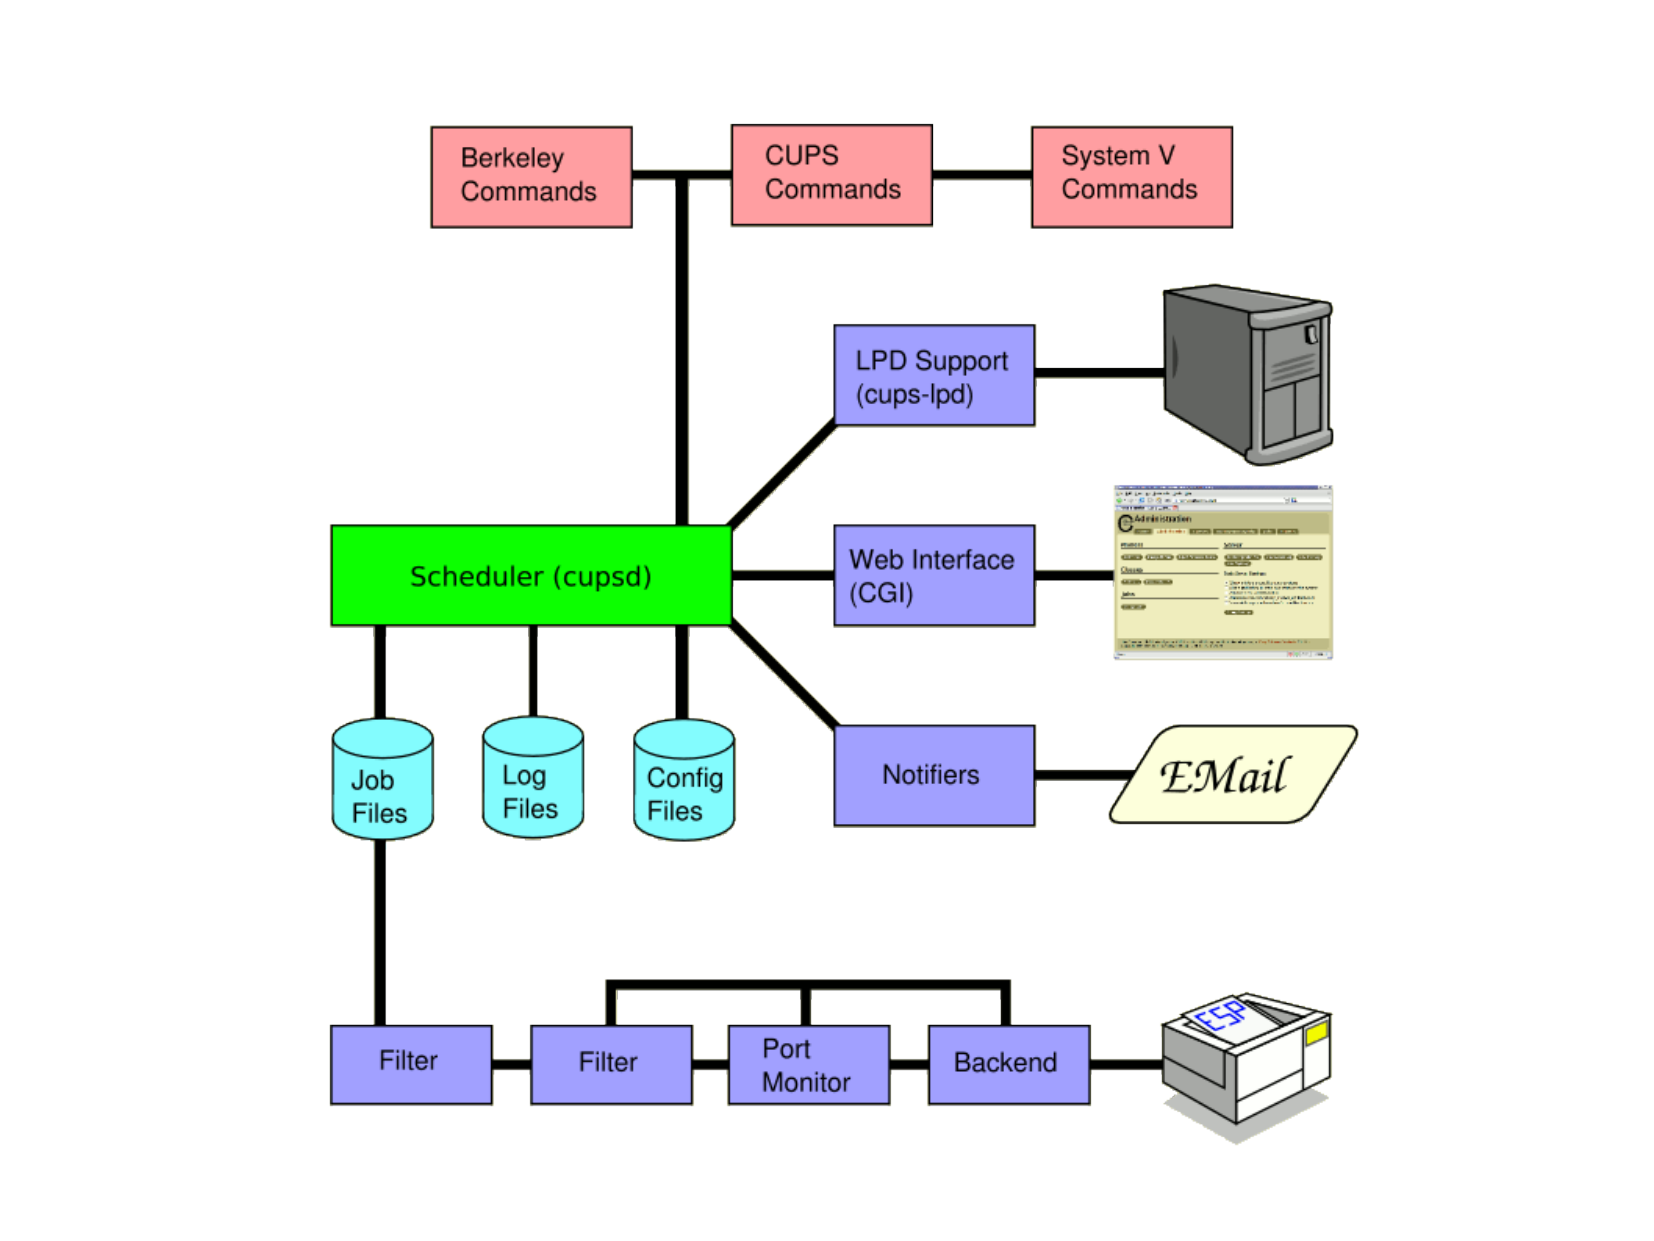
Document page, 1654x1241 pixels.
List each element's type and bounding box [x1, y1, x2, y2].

picture [233, 24, 1434, 1225]
